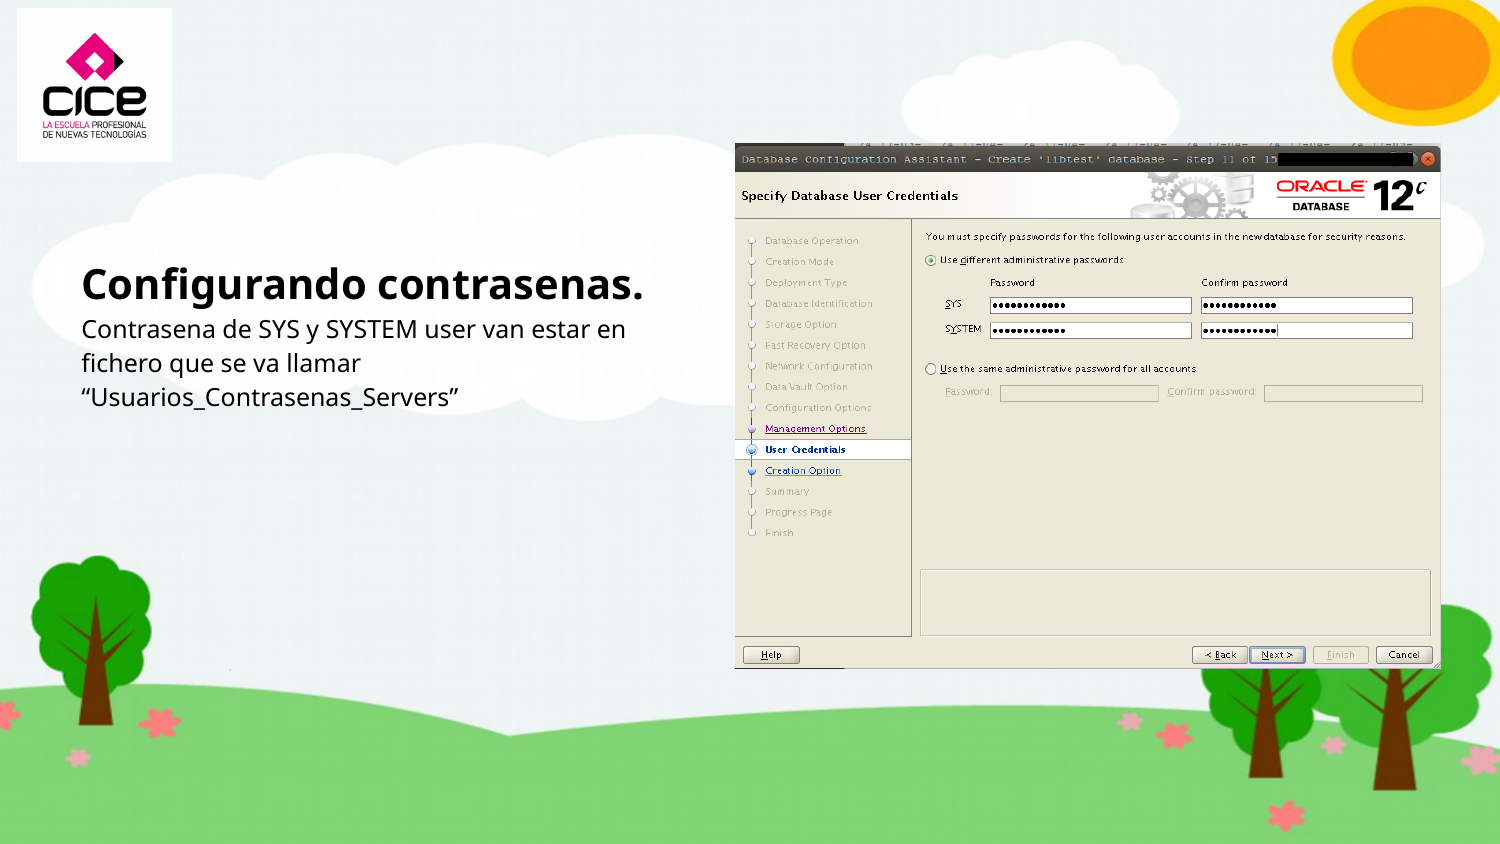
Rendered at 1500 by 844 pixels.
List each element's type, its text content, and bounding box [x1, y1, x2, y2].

picture [0, 0, 1500, 844]
title Configurando contrasenas. Contrasena de SYS y SYSTEM user van estar en fichero que se va llamar “Usuarios_Contrasenas_Servers” [81, 270, 646, 399]
